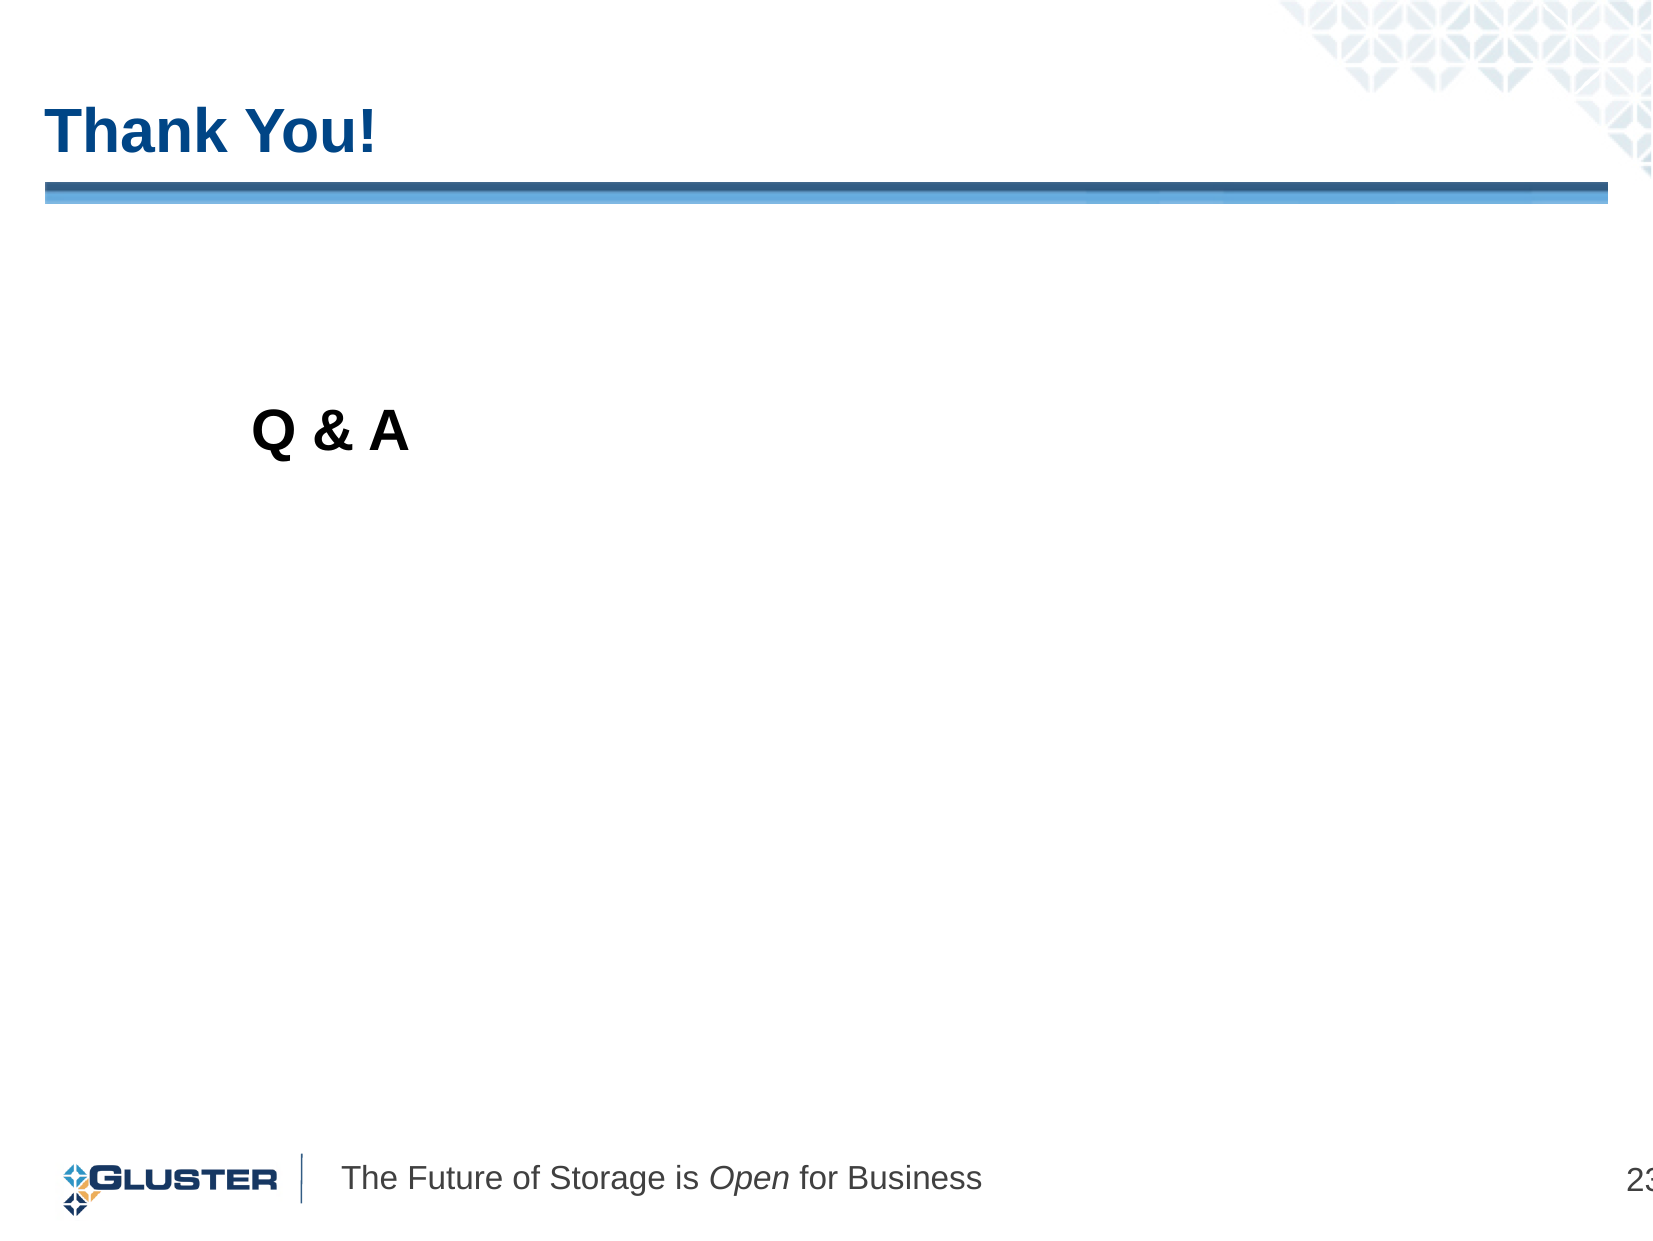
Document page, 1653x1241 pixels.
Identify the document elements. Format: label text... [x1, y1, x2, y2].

text_box Q & A [236, 324, 1241, 535]
text_box Thank You! [29, 88, 1300, 174]
picture [38, 1145, 292, 1237]
picture [45, 0, 1652, 204]
